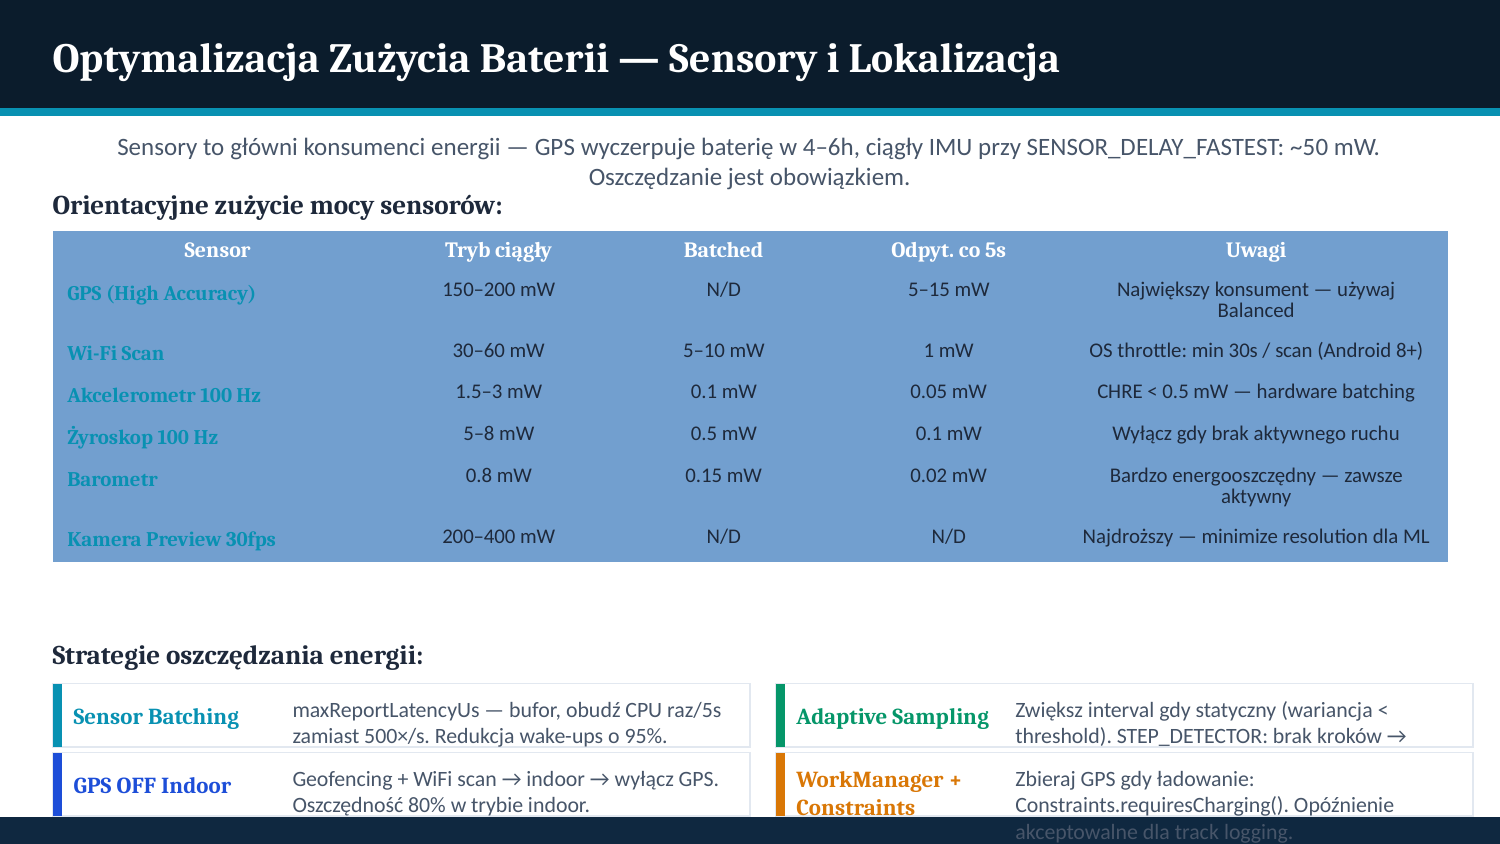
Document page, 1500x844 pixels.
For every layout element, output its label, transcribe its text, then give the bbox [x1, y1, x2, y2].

table_cell 5–8 mW [383, 418, 615, 460]
text_box [0, 0, 1500, 116]
table_cell Akcelerometr 100 Hz [53, 376, 383, 418]
text_box Strategie oszczędzania energii: [53, 633, 1448, 675]
text_box Zbieraj GPS gdy ładowanie: Constraints.requiresCharging(). Opóźnienie akceptowalne dla track logging. [1016, 765, 1466, 807]
text_box [1148, 807, 1309, 816]
text_box [52, 753, 750, 816]
table_cell Największy konsument — używaj Balanced [1065, 274, 1448, 334]
table_cell 0.15 mW [615, 460, 833, 520]
table_cell 1 mW [833, 334, 1065, 376]
text_box Optymalizacja Zużycia Baterii — Sensory i Lokalizacja [53, 9, 1448, 102]
text_box Adaptive Sampling [796, 696, 1007, 735]
table_cell 0.5 mW [615, 418, 833, 460]
text_box Zwiększ interval gdy statyczny (wariancja < threshold). STEP_DETECTOR: brak kroków → wolniej. [1016, 696, 1466, 738]
text_box [775, 684, 1473, 747]
text_box Orientacyjne zużycie mocy sensorów: [53, 183, 1448, 225]
table_cell CHRE < 0.5 mW — hardware batching [1065, 376, 1448, 418]
table_cell 30–60 mW [383, 334, 615, 376]
text_box WorkManager + Constraints [796, 765, 1007, 804]
table_cell 150–200 mW [383, 274, 615, 334]
table_cell OS throttle: min 30s / scan (Android 8+) [1065, 334, 1448, 376]
text_box Sensor Batching [74, 696, 284, 735]
table_header Batched [615, 231, 833, 274]
table_cell Wyłącz gdy brak aktywnego ruchu [1065, 418, 1448, 460]
text_box [775, 753, 1473, 816]
table_cell N/D [615, 520, 833, 562]
text_box [52, 684, 750, 747]
table_cell 5–10 mW [615, 334, 833, 376]
table_cell 5–15 mW [833, 274, 1065, 334]
table_header Uwagi [1065, 231, 1448, 274]
table_cell 1.5–3 mW [383, 376, 615, 418]
text_box Sensory to główni konsumenci energii — GPS wyczerpuje baterię w 4–6h, ciągły IMU przy SENSOR_DELAY_FASTEST: ~50 mW. Oszczędzanie jest obowiązkiem. [53, 123, 1448, 171]
table_cell 0.1 mW [833, 418, 1065, 460]
table_cell Najdroższy — minimize resolution dla ML [1065, 520, 1448, 562]
text_box [500, 738, 584, 747]
text_box [0, 817, 1500, 844]
table_cell N/D [833, 520, 1065, 562]
table_cell Wi-Fi Scan [53, 334, 383, 376]
table_cell 0.02 mW [833, 460, 1065, 520]
table_cell GPS (High Accuracy) [53, 274, 383, 334]
table_cell Bardzo energooszczędny — zawsze aktywny [1065, 460, 1448, 520]
table_cell Barometr [53, 460, 383, 520]
table_cell 0.1 mW [615, 376, 833, 418]
text_box maxReportLatencyUs — bufor, obudź CPU raz/5s zamiast 500×/s. Redukcja wake-ups o 95%. [293, 696, 743, 738]
table_cell N/D [615, 274, 833, 334]
table_header Sensor [53, 231, 383, 274]
table_cell 0.8 mW [383, 460, 615, 520]
text_box GPS OFF Indoor [74, 765, 284, 804]
table_header Odpyt. co 5s [833, 231, 1065, 274]
table_cell Kamera Preview 30fps [53, 520, 383, 562]
table_cell Żyroskop 100 Hz [53, 418, 383, 460]
table_cell 200–400 mW [383, 520, 615, 562]
text_box Geofencing + WiFi scan → indoor → wyłącz GPS. Oszczędność 80% w trybie indoor. [293, 765, 743, 807]
table_cell 0.05 mW [833, 376, 1065, 418]
table_header Tryb ciągły [383, 231, 615, 274]
